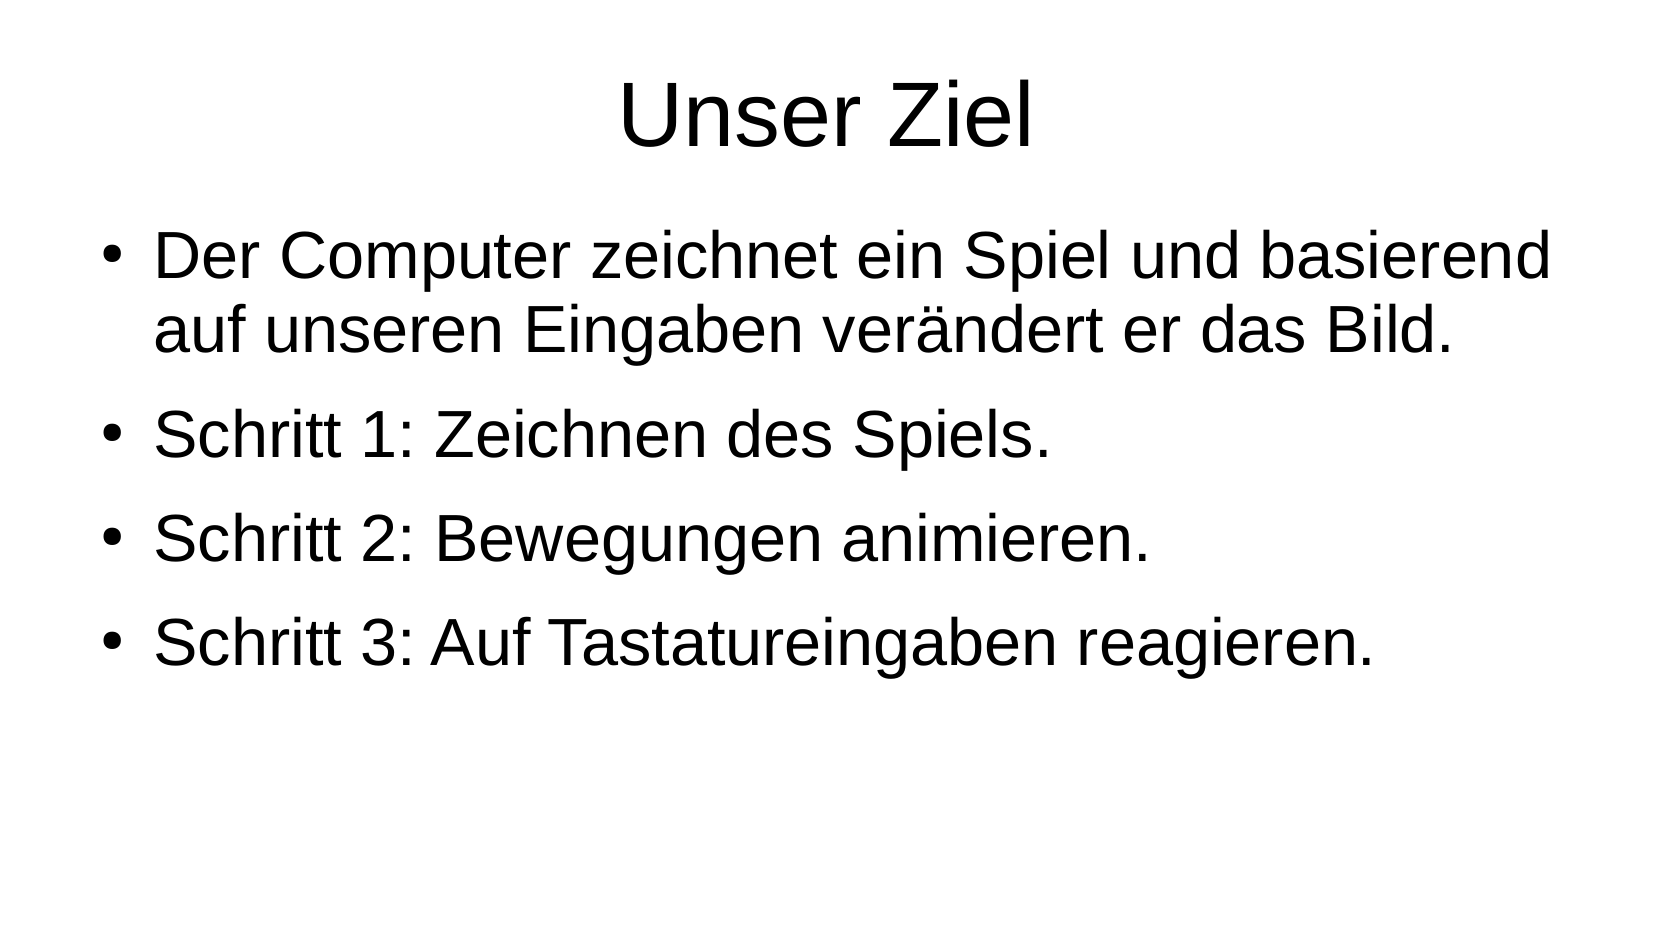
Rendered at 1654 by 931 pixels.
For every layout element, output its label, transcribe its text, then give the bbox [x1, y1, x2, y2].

list Der Computer zeichnet ein Spiel und basierend auf unseren Eingaben verändert er das Bild. Schritt 1: Zeichnen des Spiels. Schritt 2: Bewegungen animieren. Schritt 3: Auf Tastatureingaben reagieren. [82, 217, 1571, 758]
title Unser Ziel [82, 37, 1571, 193]
